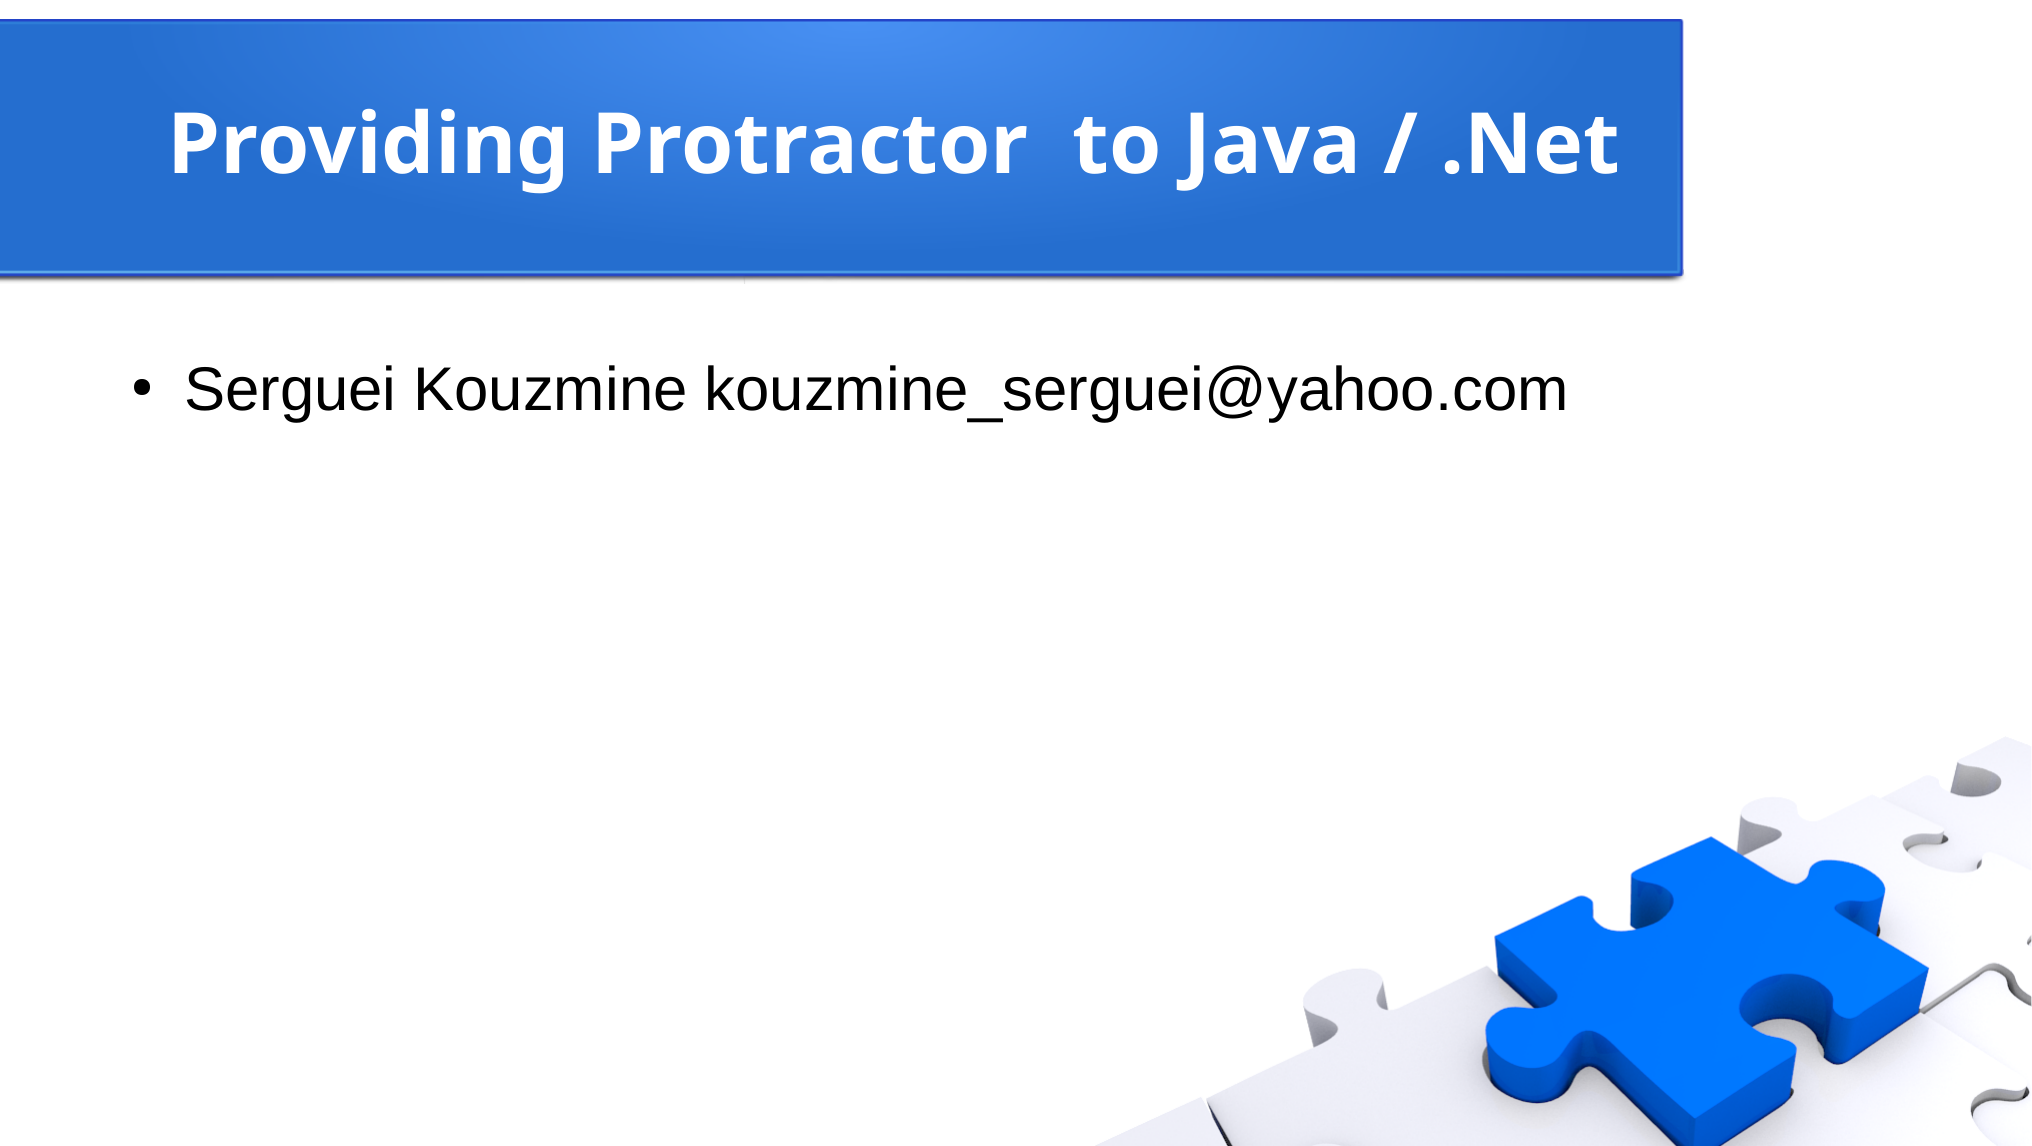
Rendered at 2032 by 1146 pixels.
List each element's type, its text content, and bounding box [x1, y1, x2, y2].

list Serguei Kouzmine kouzmine_serguei@yahoo.com [113, 354, 1630, 1004]
picture [1071, 605, 2032, 1146]
picture [0, 19, 1689, 284]
title Providing Protractor to Java / .Net [101, 35, 1666, 248]
